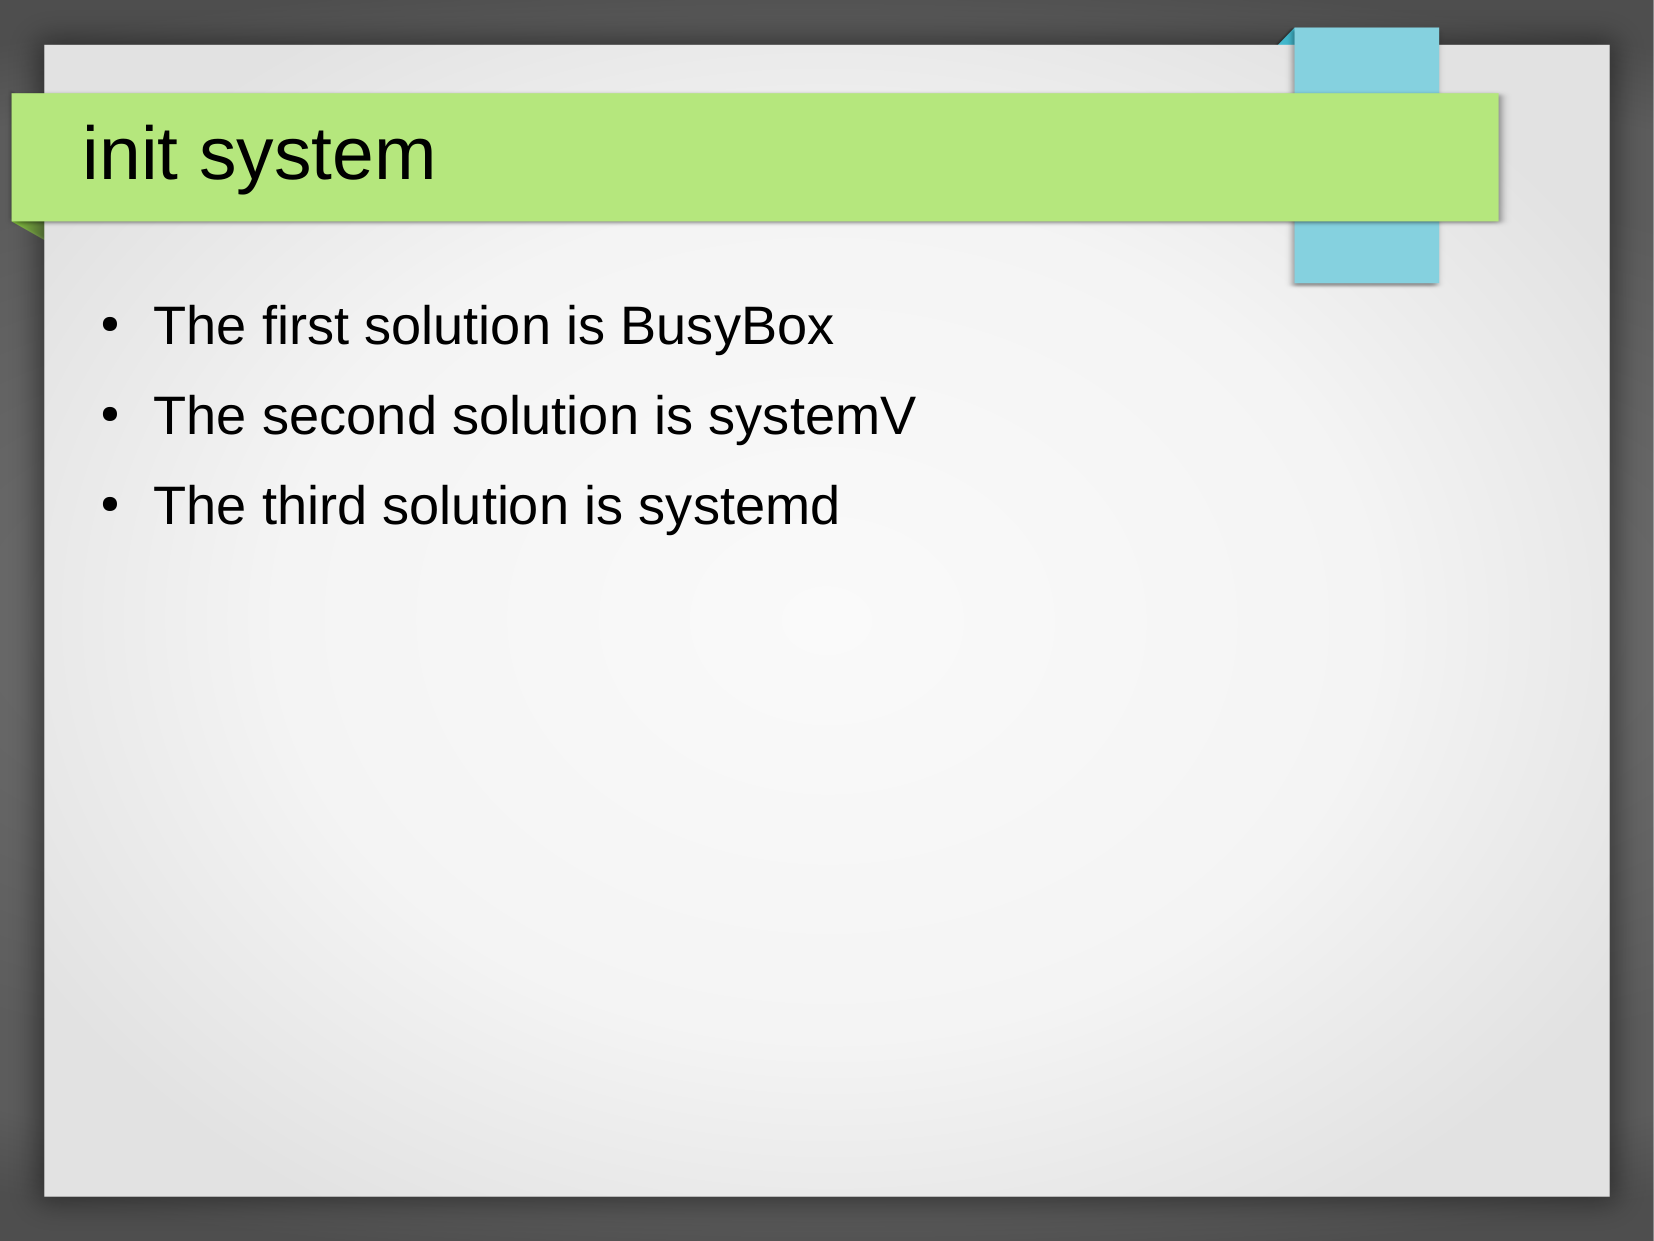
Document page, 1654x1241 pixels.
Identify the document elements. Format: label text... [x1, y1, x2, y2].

title init system [82, 94, 1264, 213]
list The first solution is BusyBox The second solution is systemV The third solution is systemd [82, 295, 1571, 1015]
picture [0, 0, 1654, 1241]
